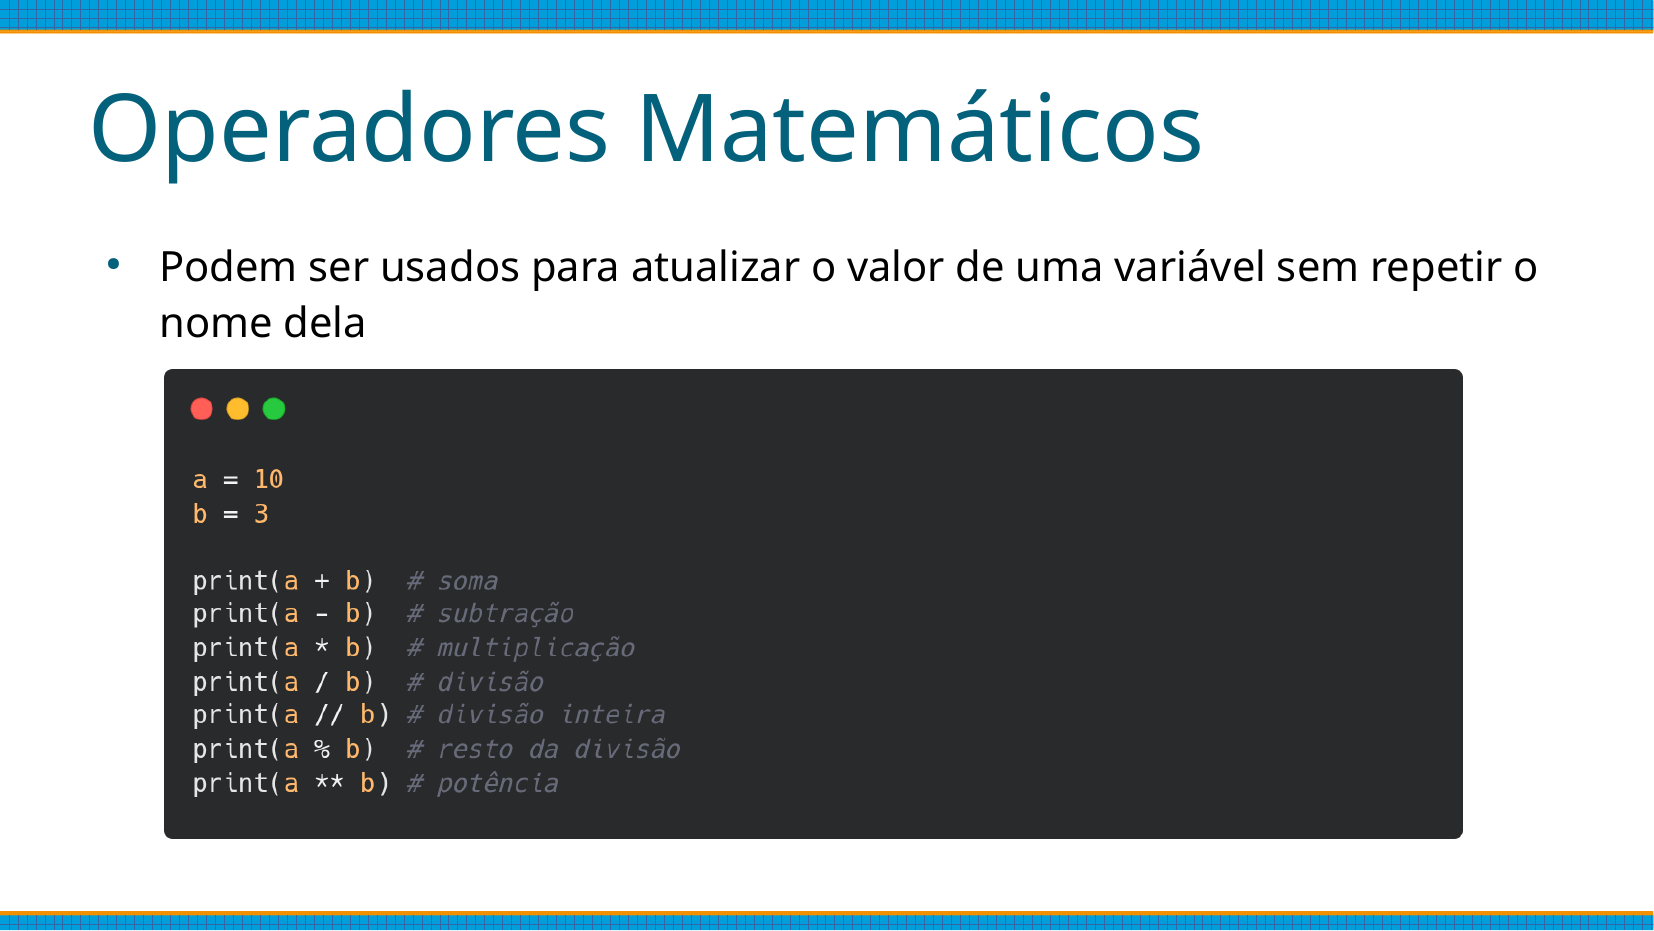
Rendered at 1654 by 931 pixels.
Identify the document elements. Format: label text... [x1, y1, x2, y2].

picture [147, 354, 1479, 853]
list Podem ser usados para atualizar o valor de uma variável sem repetir o nome dela [88, 236, 1565, 901]
title Operadores Matemáticos [88, 44, 1565, 207]
